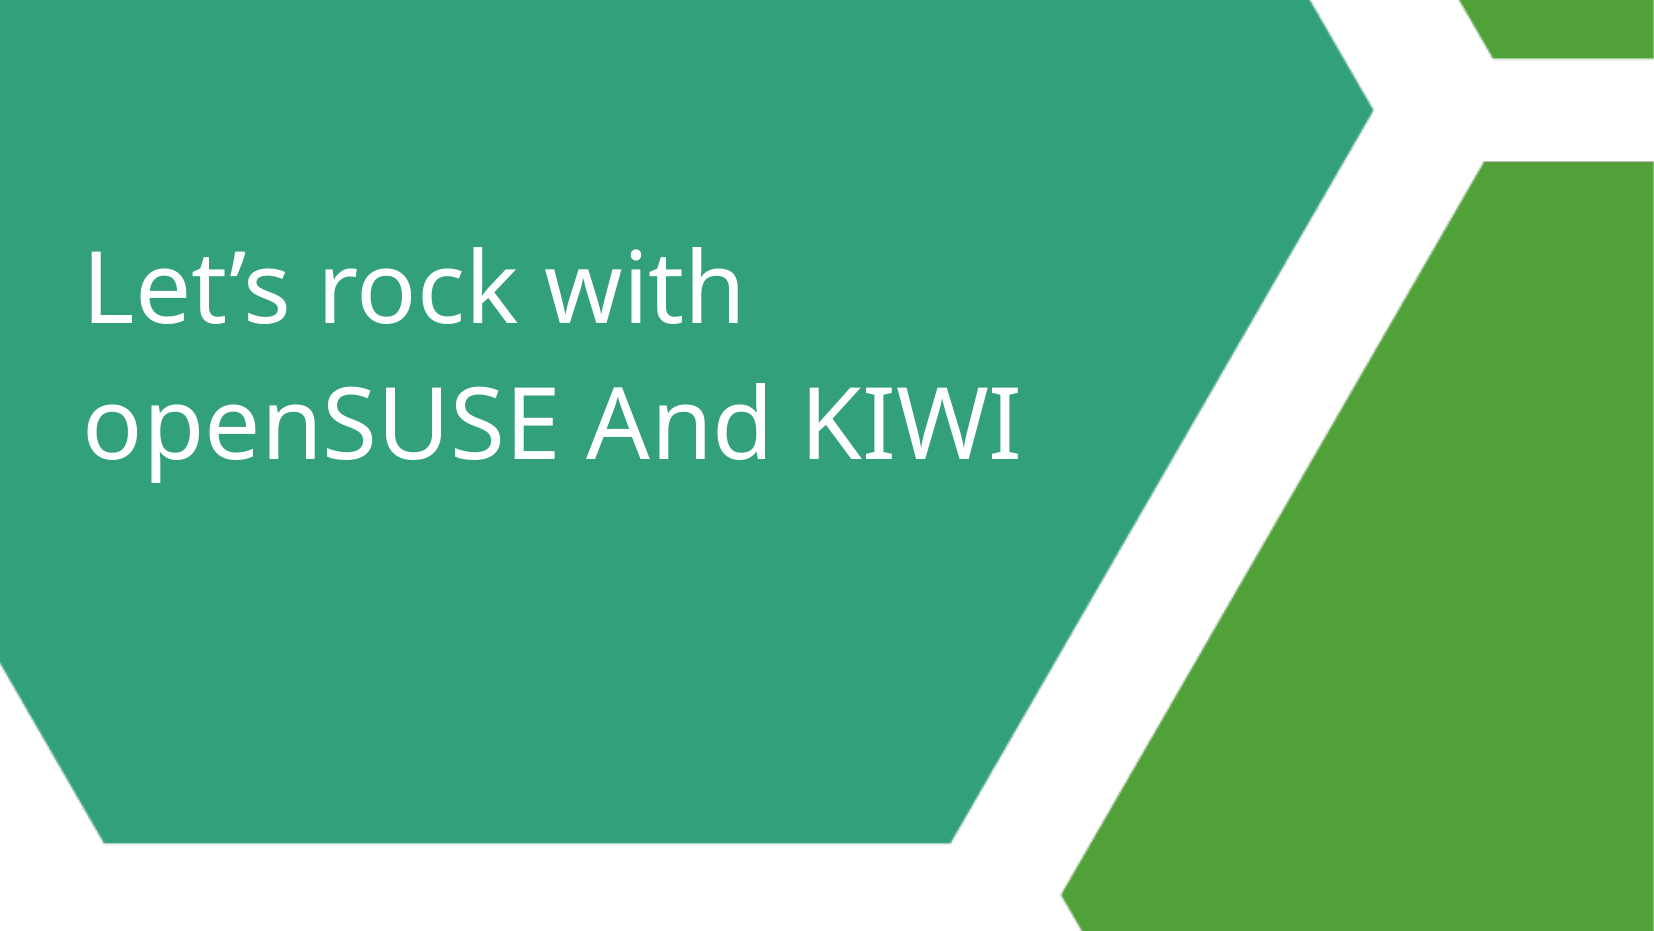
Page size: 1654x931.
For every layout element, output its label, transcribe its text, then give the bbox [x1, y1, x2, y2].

picture [0, 0, 1654, 931]
title Let’s rock with openSUSE And KIWI [82, 219, 1218, 486]
